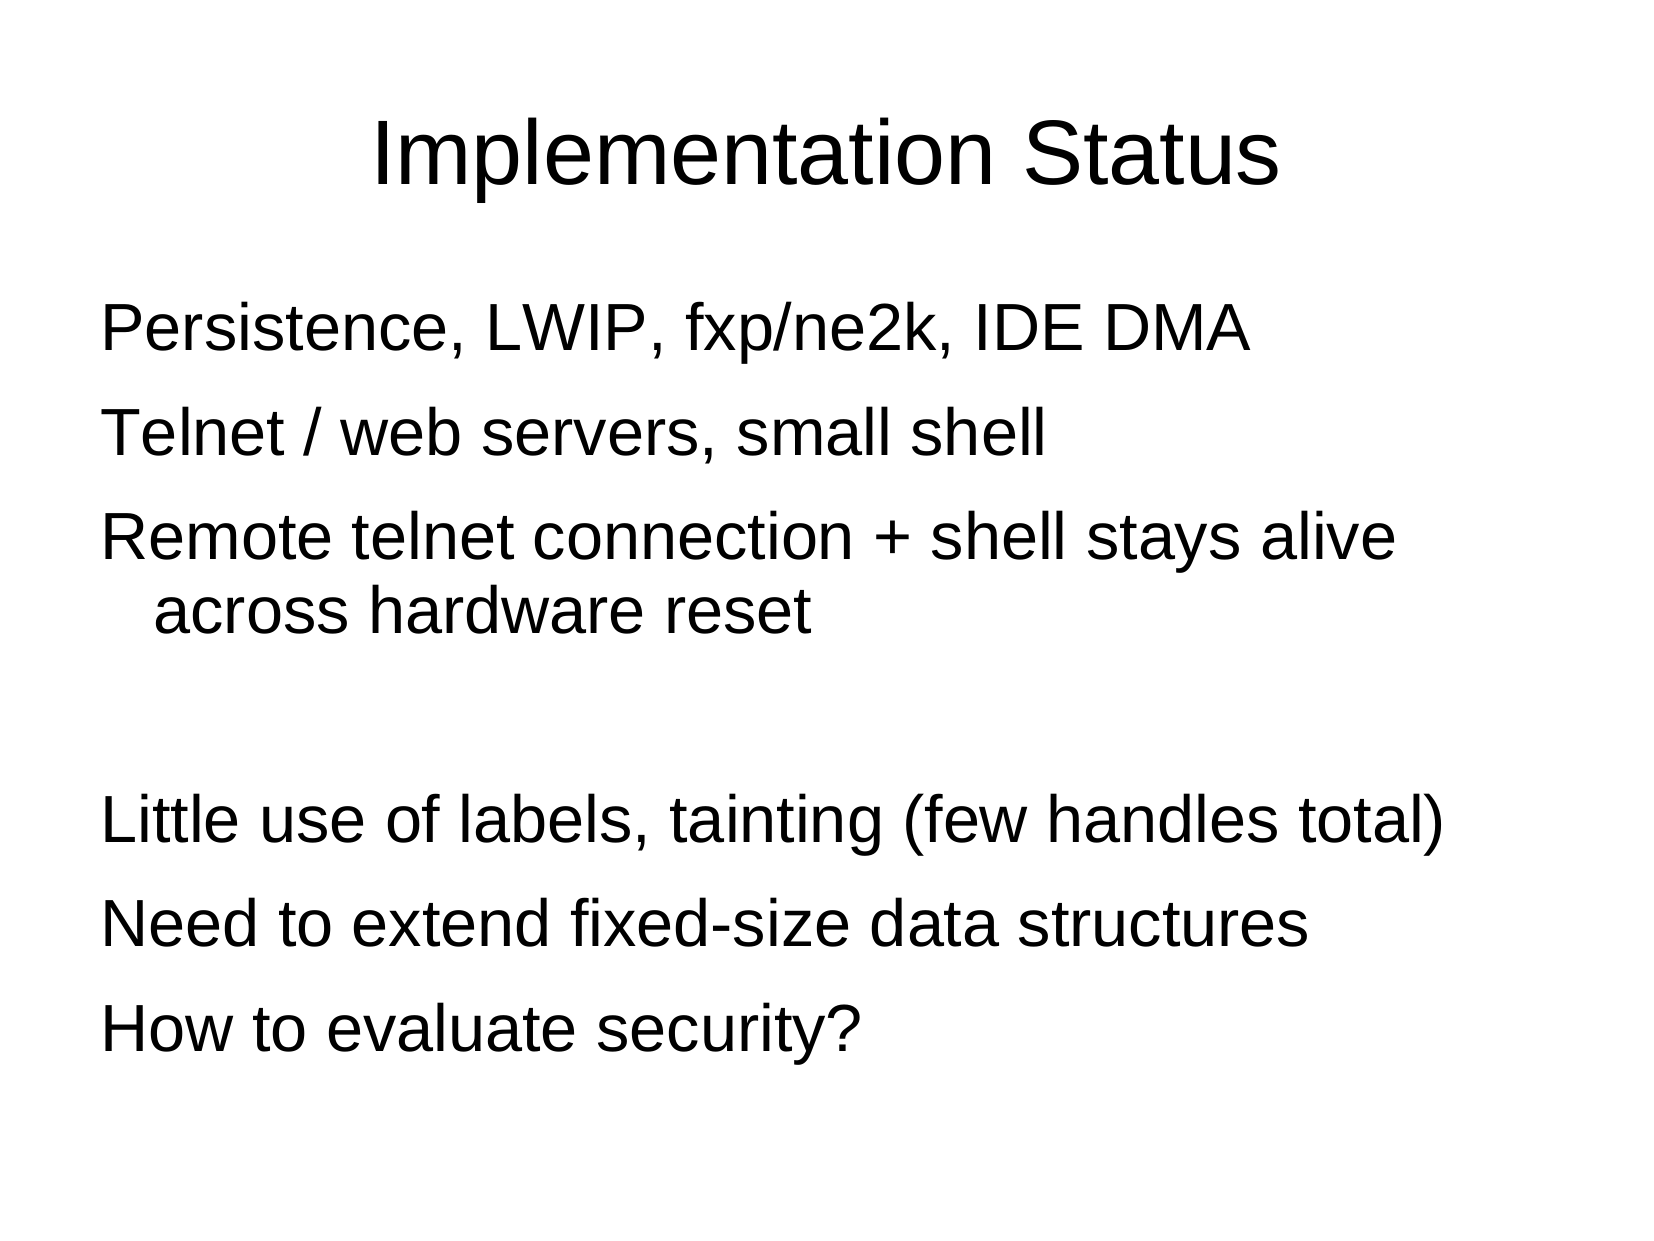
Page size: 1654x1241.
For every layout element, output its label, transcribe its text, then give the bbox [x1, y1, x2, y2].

title Implementation Status [82, 49, 1571, 257]
list Persistence, LWIP, fxp/ne2k, IDE DMA Telnet / web servers, small shell Remote telnet connection + shell stays alive across hardware reset Little use of labels, tainting (few handles total) Need to extend fixed-size data structures How to evaluate security? [82, 290, 1571, 1201]
